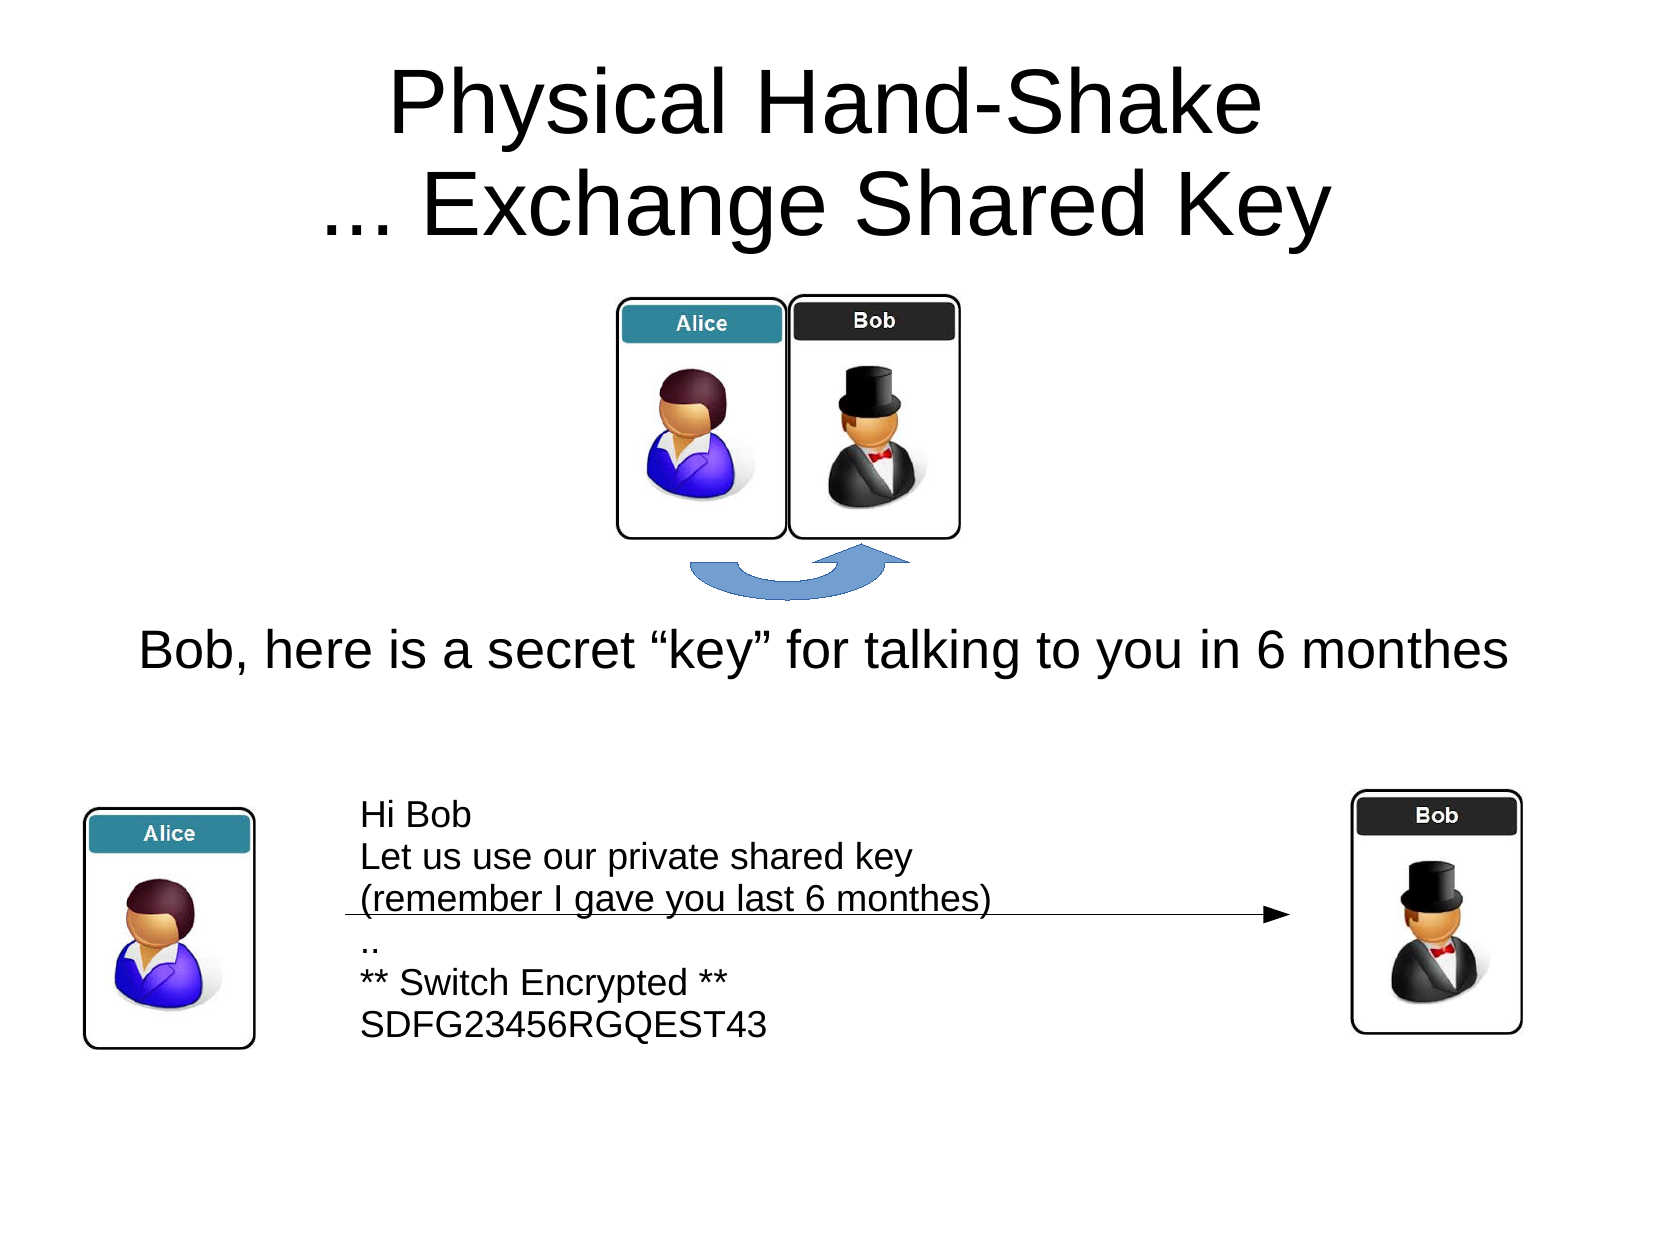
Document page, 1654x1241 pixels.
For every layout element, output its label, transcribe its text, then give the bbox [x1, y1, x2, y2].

text_box [690, 543, 910, 601]
title Physical Hand-Shake ... Exchange Shared Key [82, 49, 1571, 257]
text_box Bob, here is a secret “key” for talking to you in 6 monthes [123, 612, 1527, 688]
picture [82, 806, 256, 1050]
picture [1350, 788, 1523, 1035]
text_box Hi Bob Let us use our private shared key (remember I gave you last 6 monthes) .. ** Switch Encrypted ** SDFG23456RGQEST43 [345, 785, 1007, 1053]
picture [615, 293, 961, 541]
